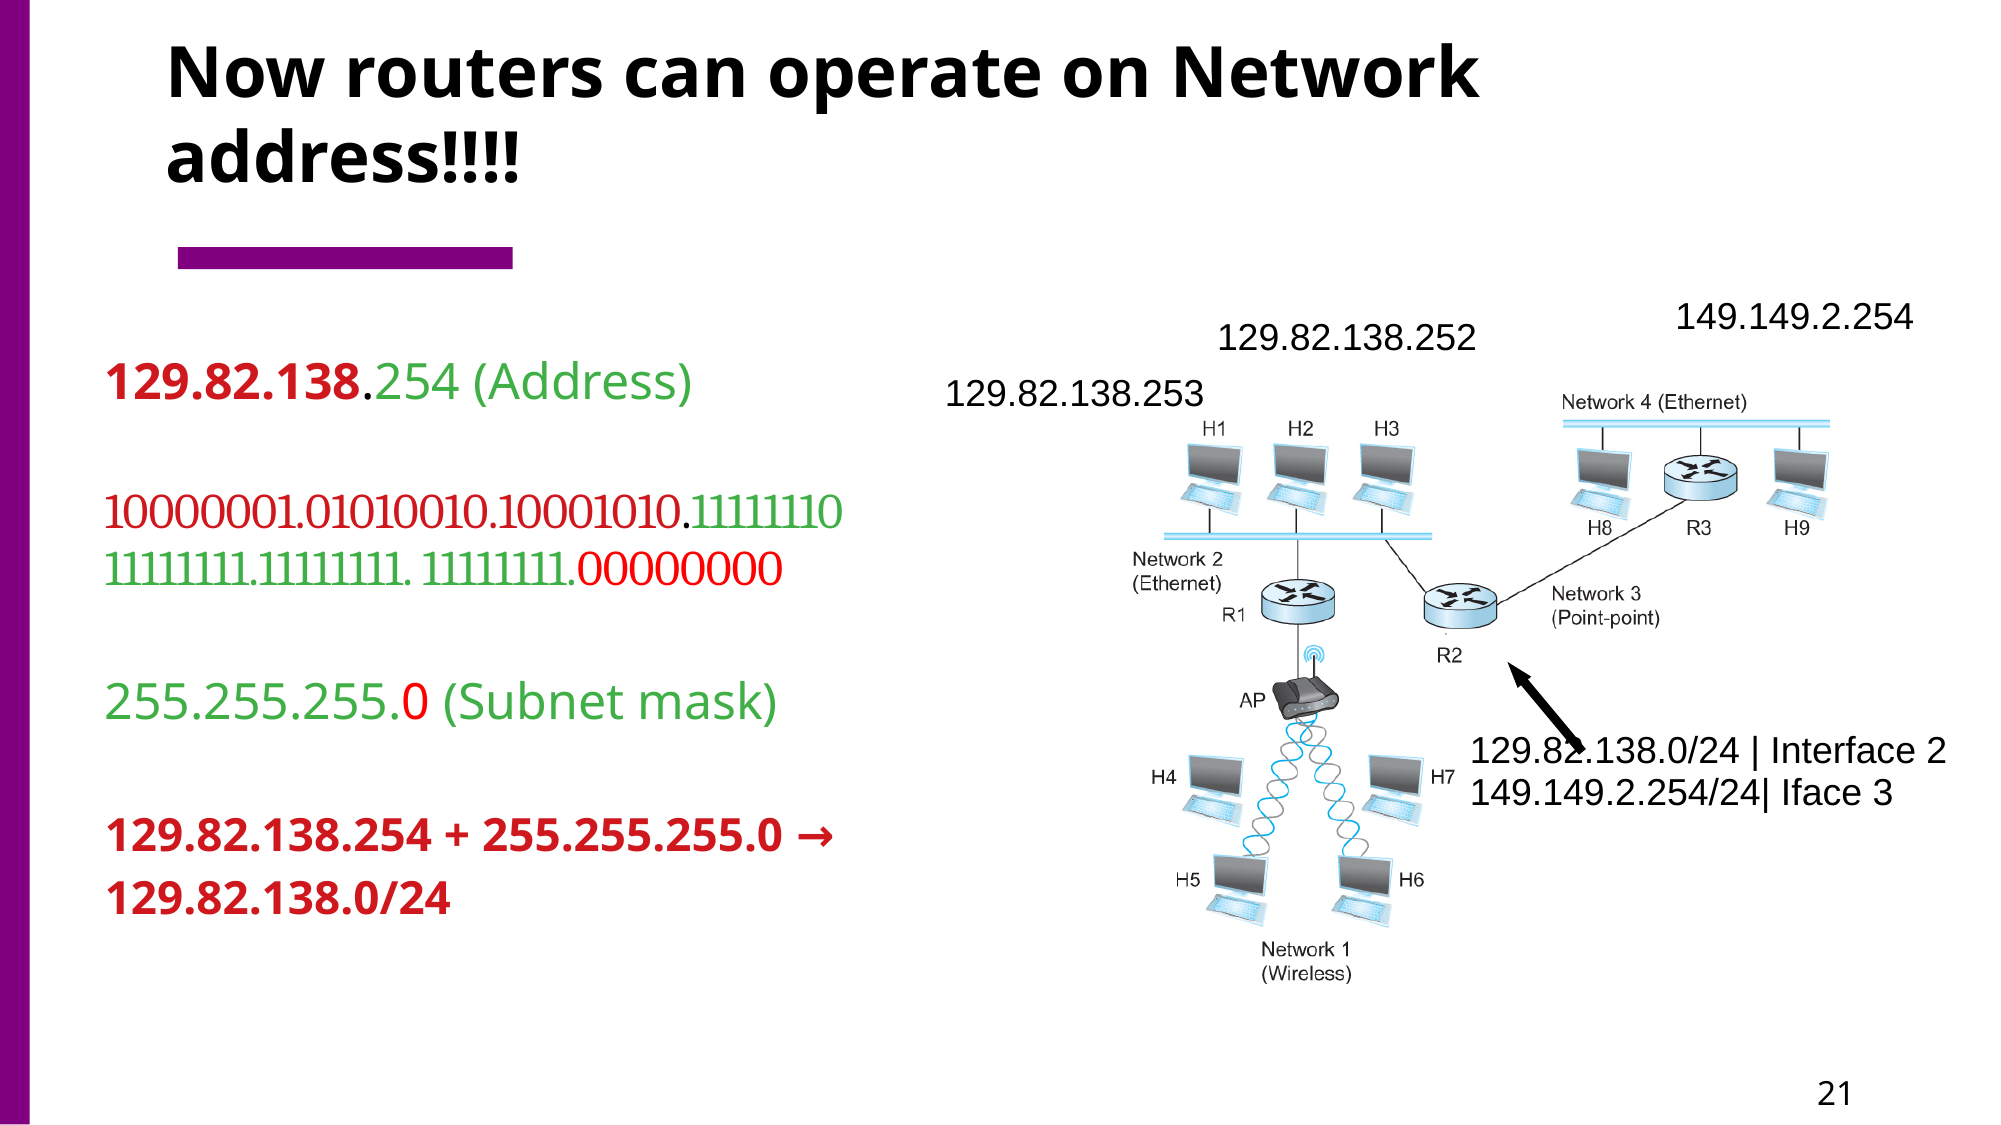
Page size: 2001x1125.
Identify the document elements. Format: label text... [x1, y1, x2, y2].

text_box 129.82.138.253 [1111, 365, 1220, 423]
text_box Now routers can operate on Network address!!!! [151, 0, 1849, 212]
text_box 129.82.138.254 (Address) 10000001.01010010.10001010.11111110 11111111.11111111. 11111111.00000000 255.255.255.0 (Subnet mask) 129.82.138.254 + 255.255.255.0 → 129.82.138.0/24 [90, 339, 1111, 1010]
text_box 129.82.138.252 [1202, 308, 1492, 366]
text_box 149.149.2.254 [1660, 288, 1951, 346]
picture [1132, 391, 1830, 984]
text_box 129.82.138.0/24 | Interface 2 149.149.2.254/24| Iface 3 [1455, 721, 1988, 863]
